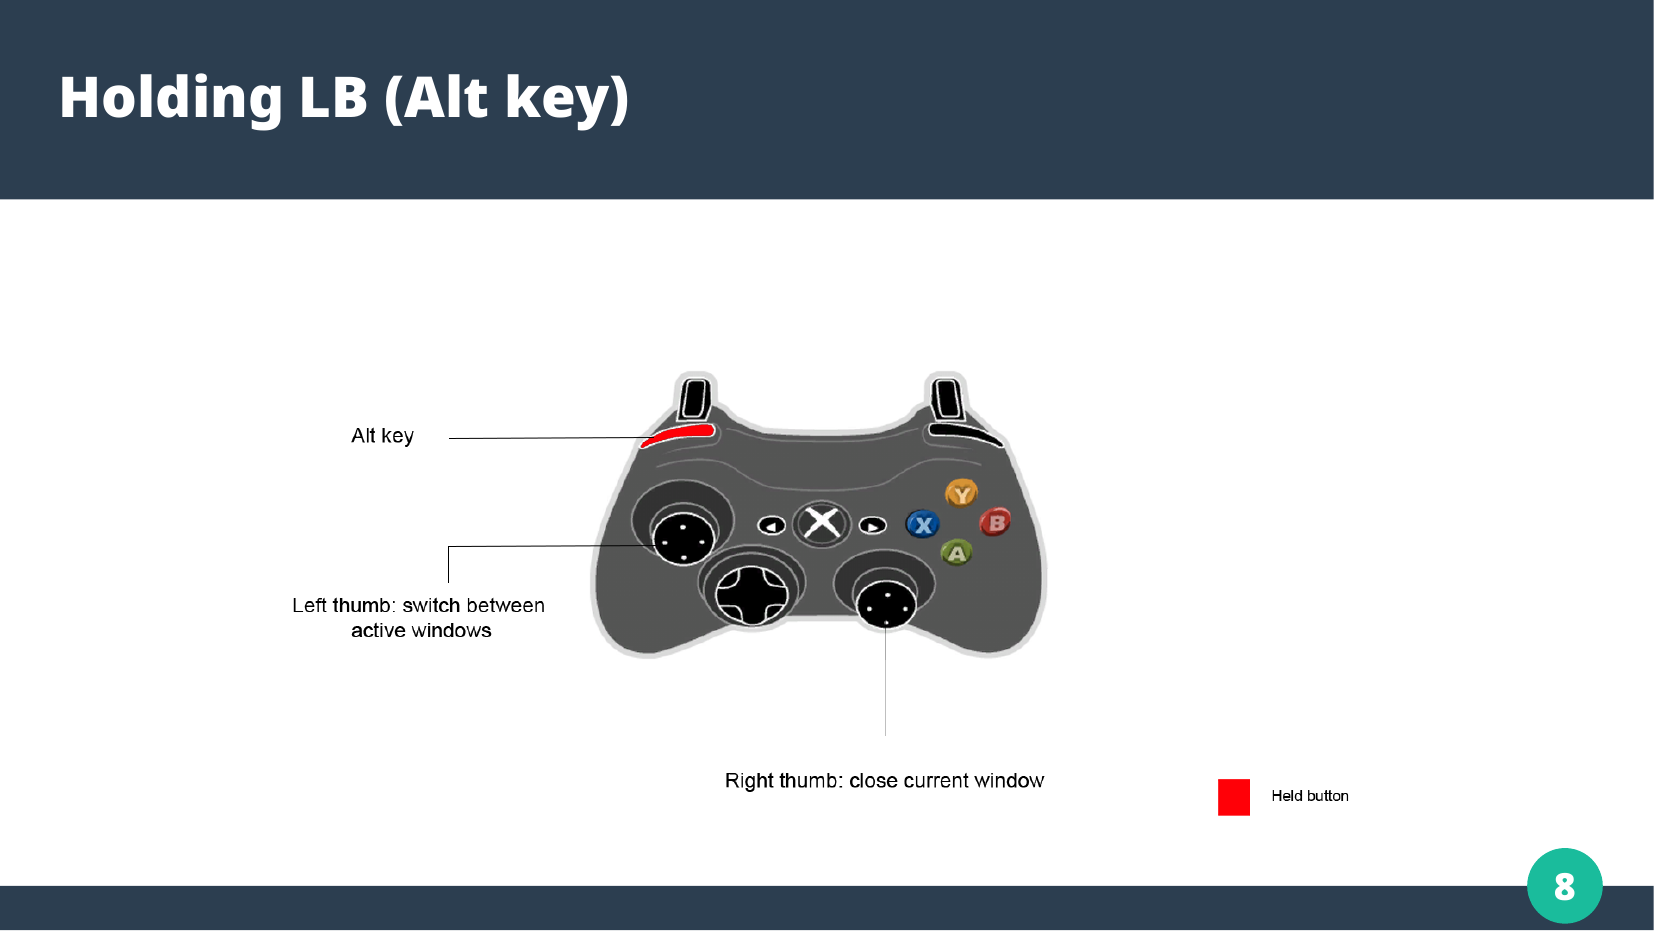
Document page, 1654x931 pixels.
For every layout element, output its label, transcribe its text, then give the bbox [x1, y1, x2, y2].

title Holding LB (Alt key) [59, 37, 1595, 155]
picture [275, 204, 1378, 826]
